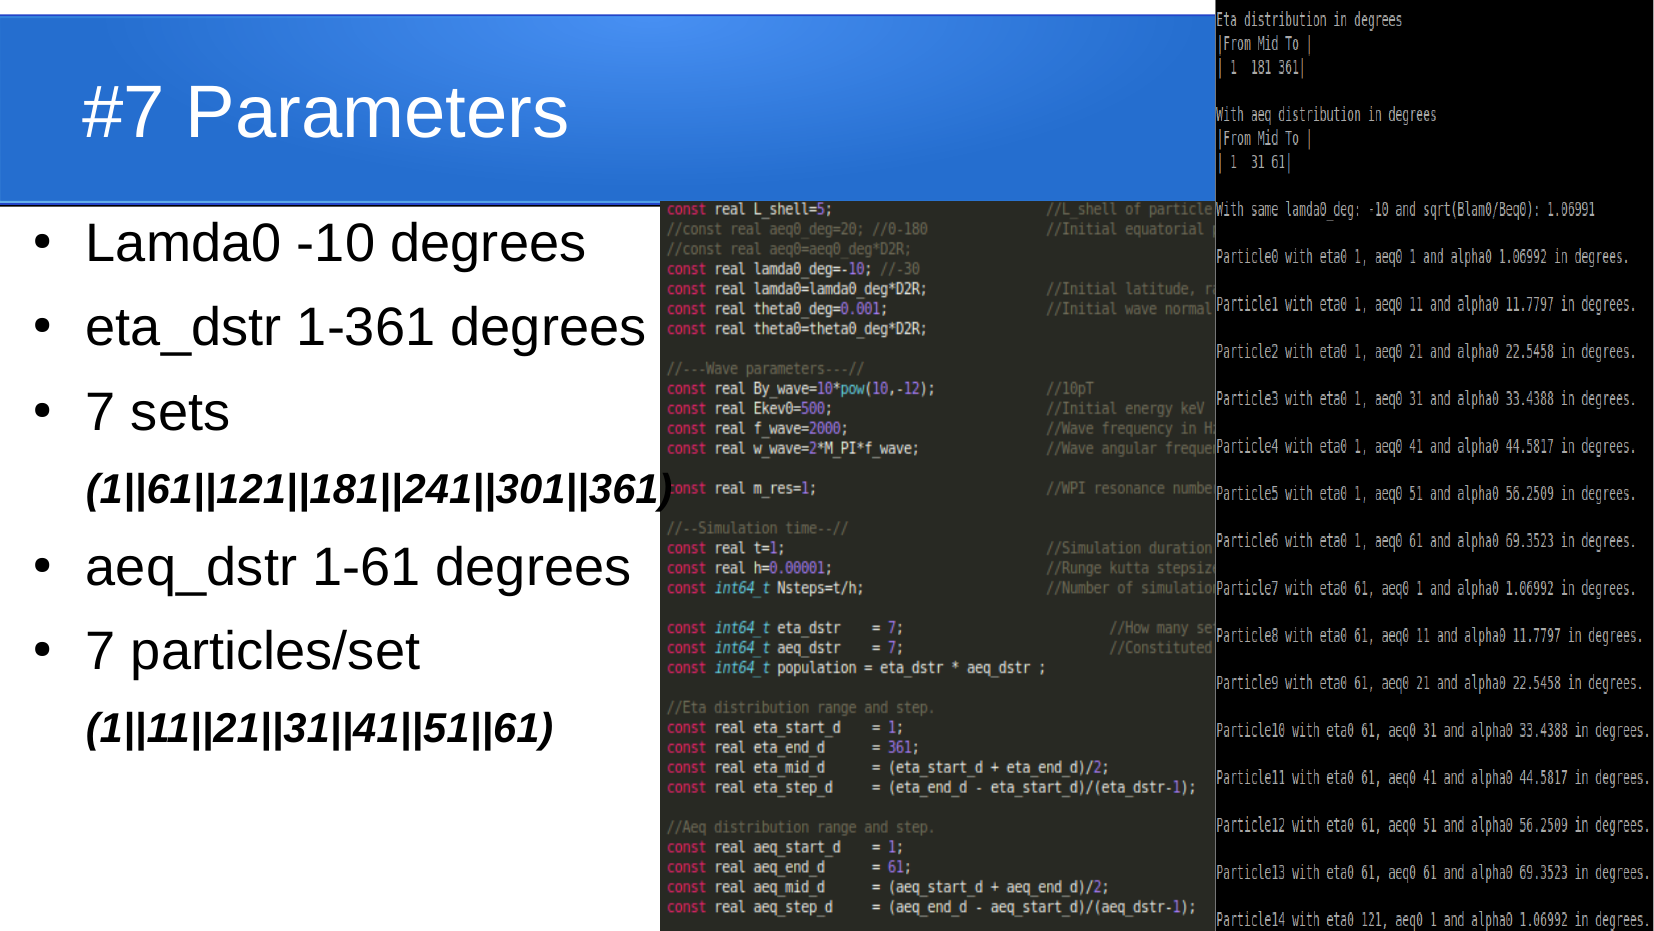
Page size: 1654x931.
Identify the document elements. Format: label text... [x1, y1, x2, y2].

title #7 Parameters [82, 35, 1215, 189]
list Lamda0 -10 degrees eta_dstr 1-361 degrees 7 sets (1||61||121||181||241||301||361) aeq_dstr 1-61 degrees 7 particles/set (1||11||21||31||41||51||61) [15, 212, 1215, 752]
picture [660, 0, 1654, 931]
